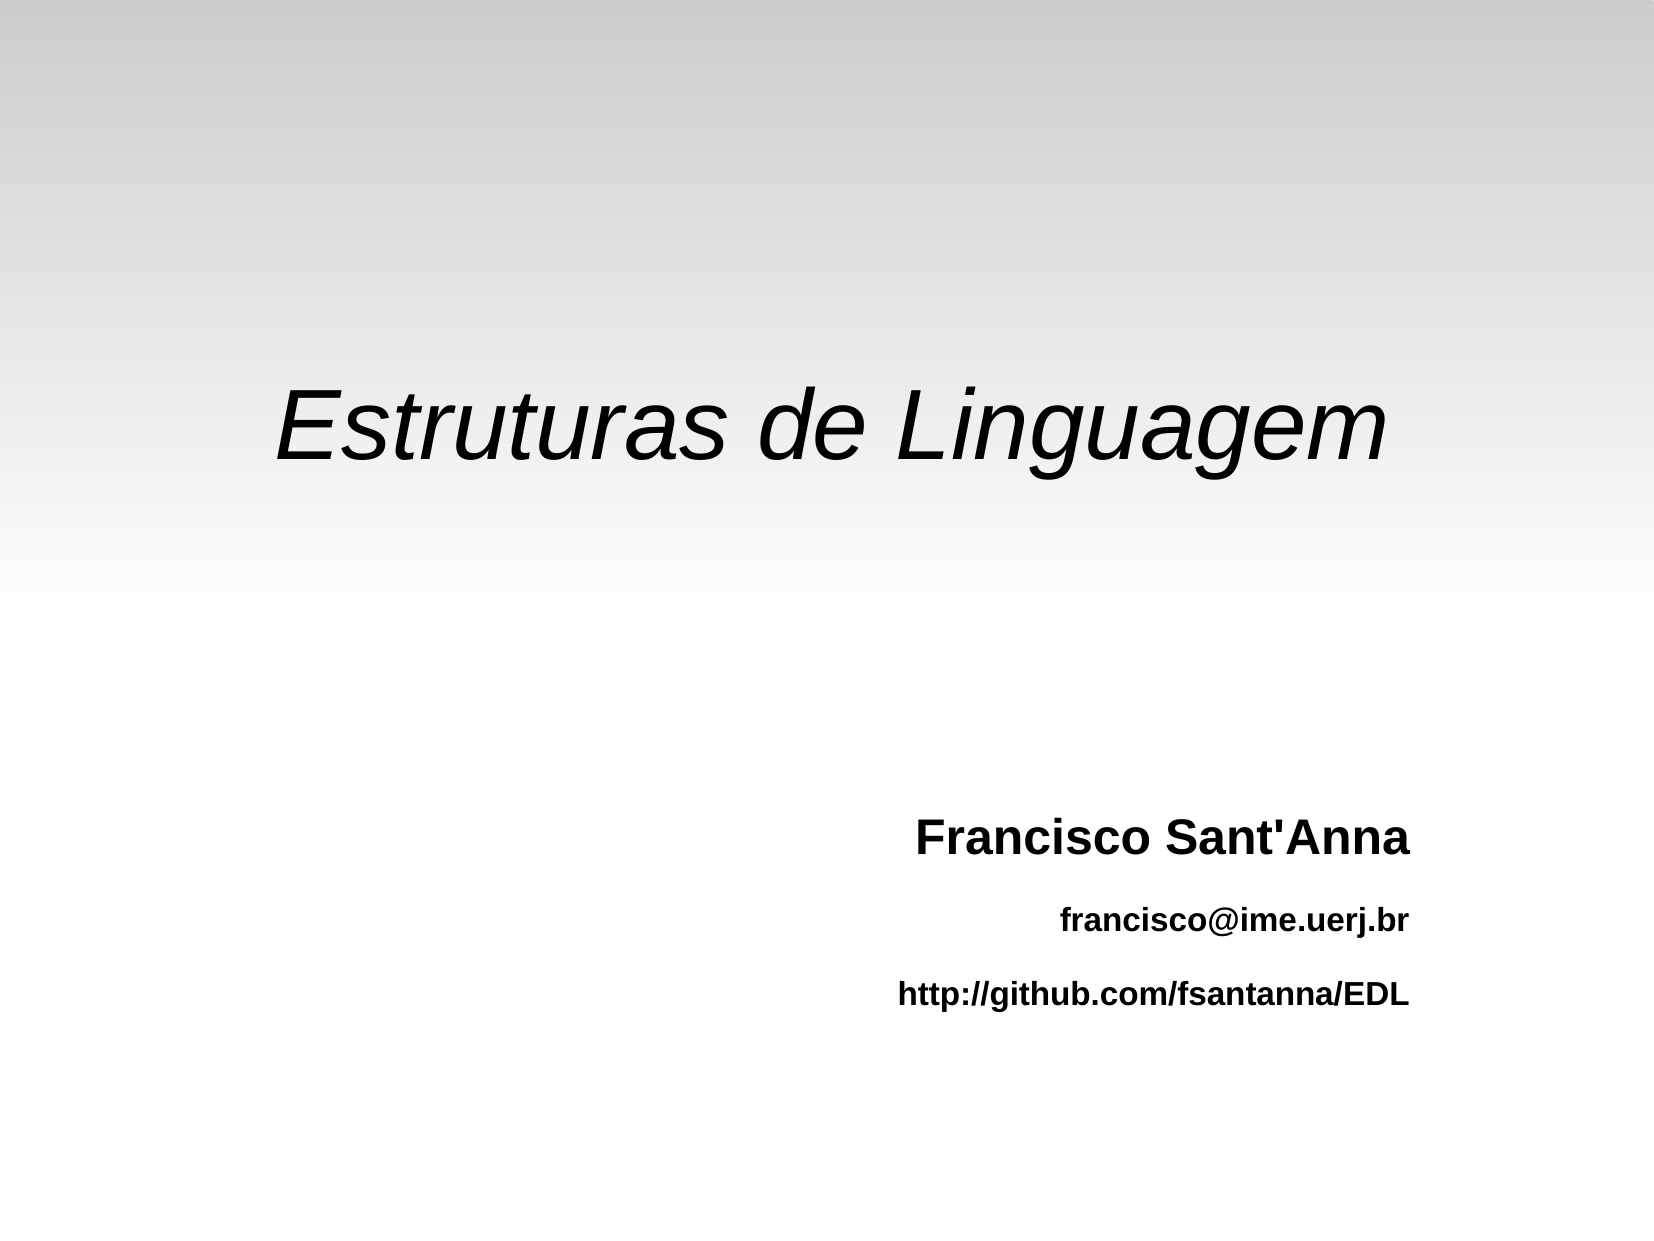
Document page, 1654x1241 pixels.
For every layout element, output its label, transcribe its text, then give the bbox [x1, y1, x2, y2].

text_box Francisco Sant'Anna francisco@ime.uerj.br http://github.com/fsantanna/EDL [882, 801, 1425, 1023]
subtitle Estruturas de Linguagem [88, 283, 1577, 567]
